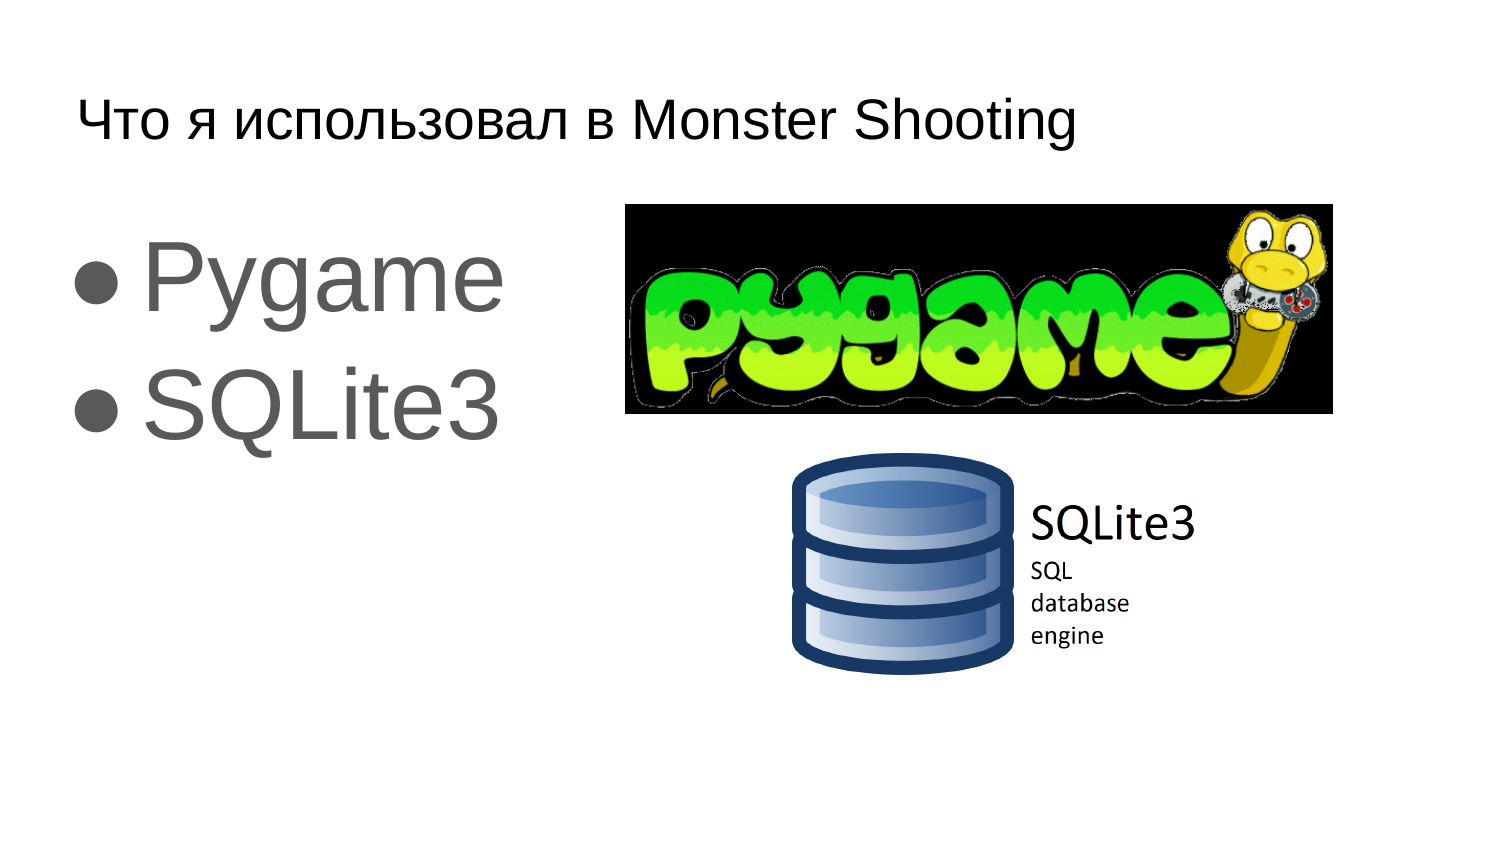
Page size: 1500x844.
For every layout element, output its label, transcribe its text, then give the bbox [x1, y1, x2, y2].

list Pygame SQLite3 [51, 189, 1449, 750]
picture [625, 204, 1333, 798]
title Что я использовал в Monster Shooting [61, 72, 1459, 167]
